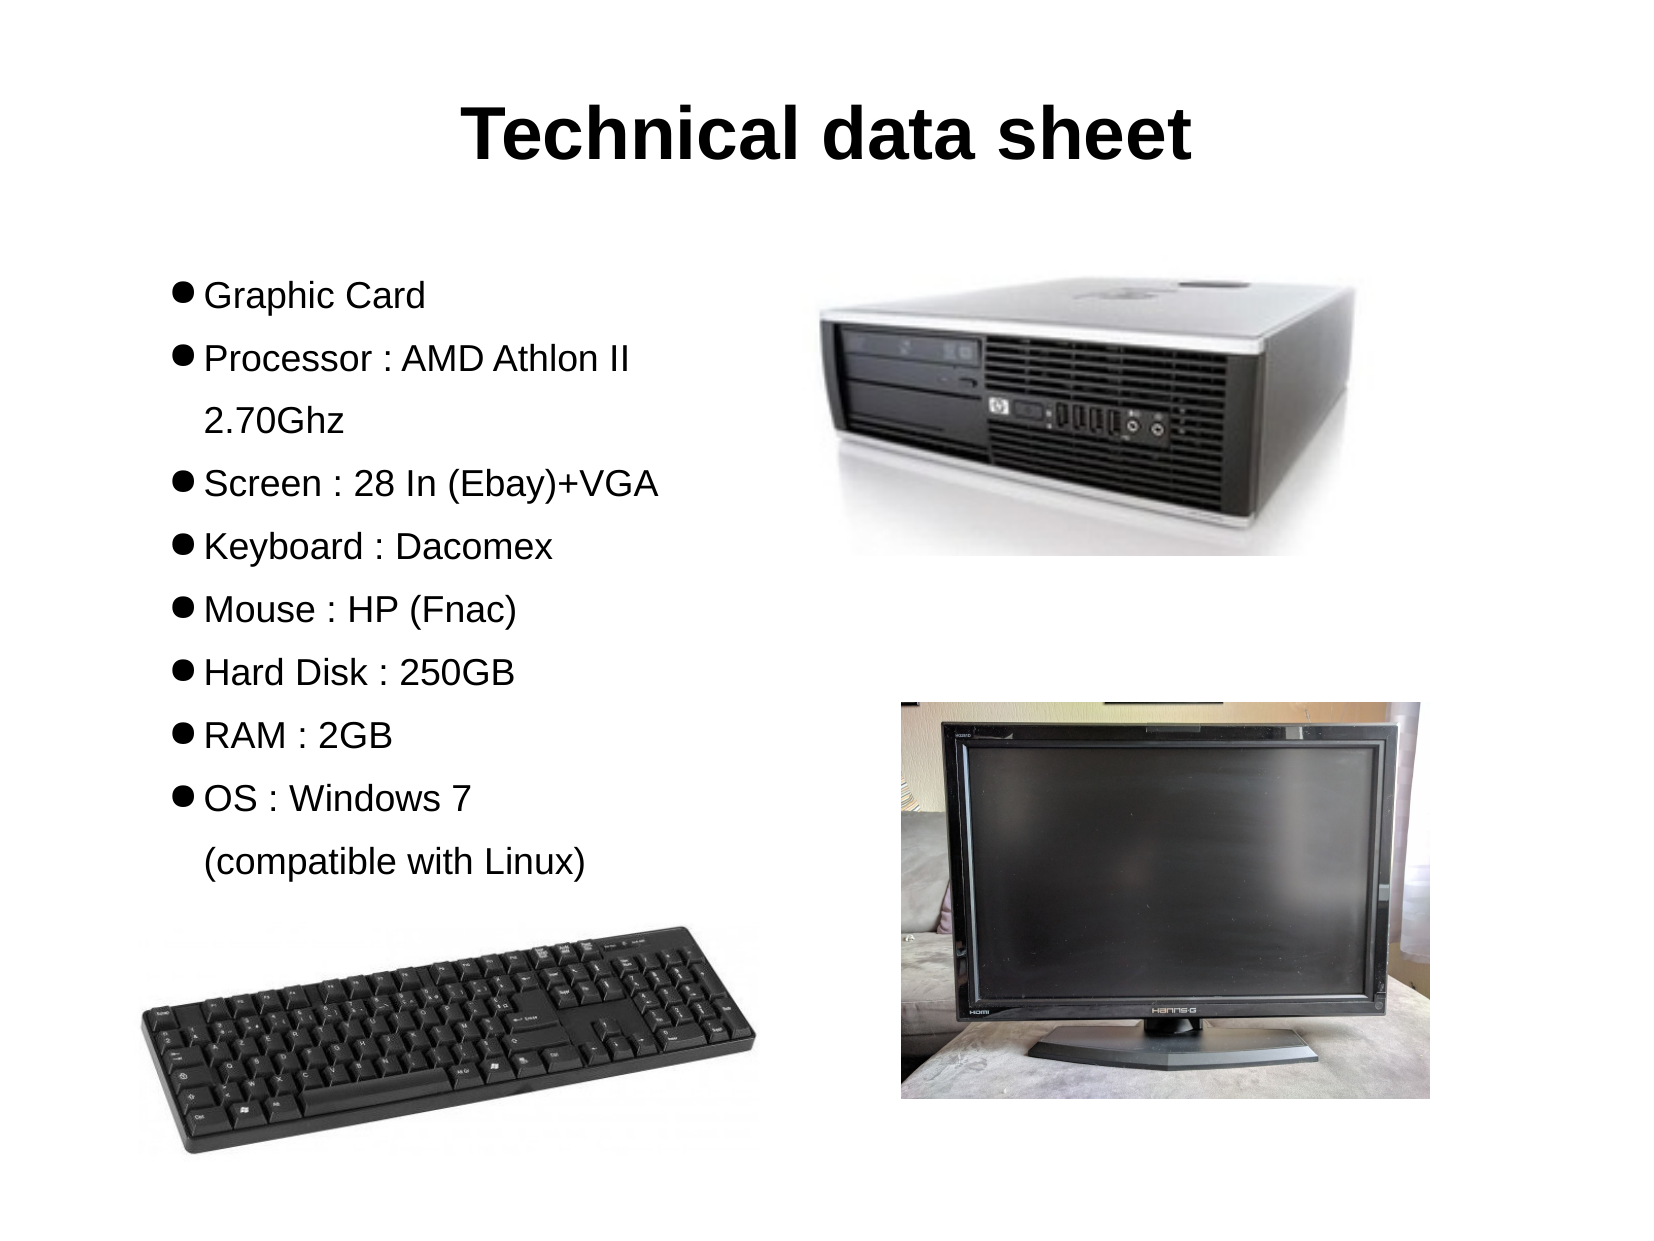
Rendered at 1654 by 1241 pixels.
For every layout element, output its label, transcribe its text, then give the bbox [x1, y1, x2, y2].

text_box Graphic Card Processor : AMD Athlon II 2.70Ghz Screen : 28 In (Ebay)+VGA Keyboard : Dacomex Mouse : HP (Fnac) Hard Disk : 250GB RAM : 2GB OS : Windows 7 (compatible with Linux) [153, 245, 733, 863]
title Technical data sheet [82, 23, 1571, 231]
picture [779, 231, 1382, 556]
picture [118, 885, 780, 1177]
picture [901, 702, 1430, 1099]
